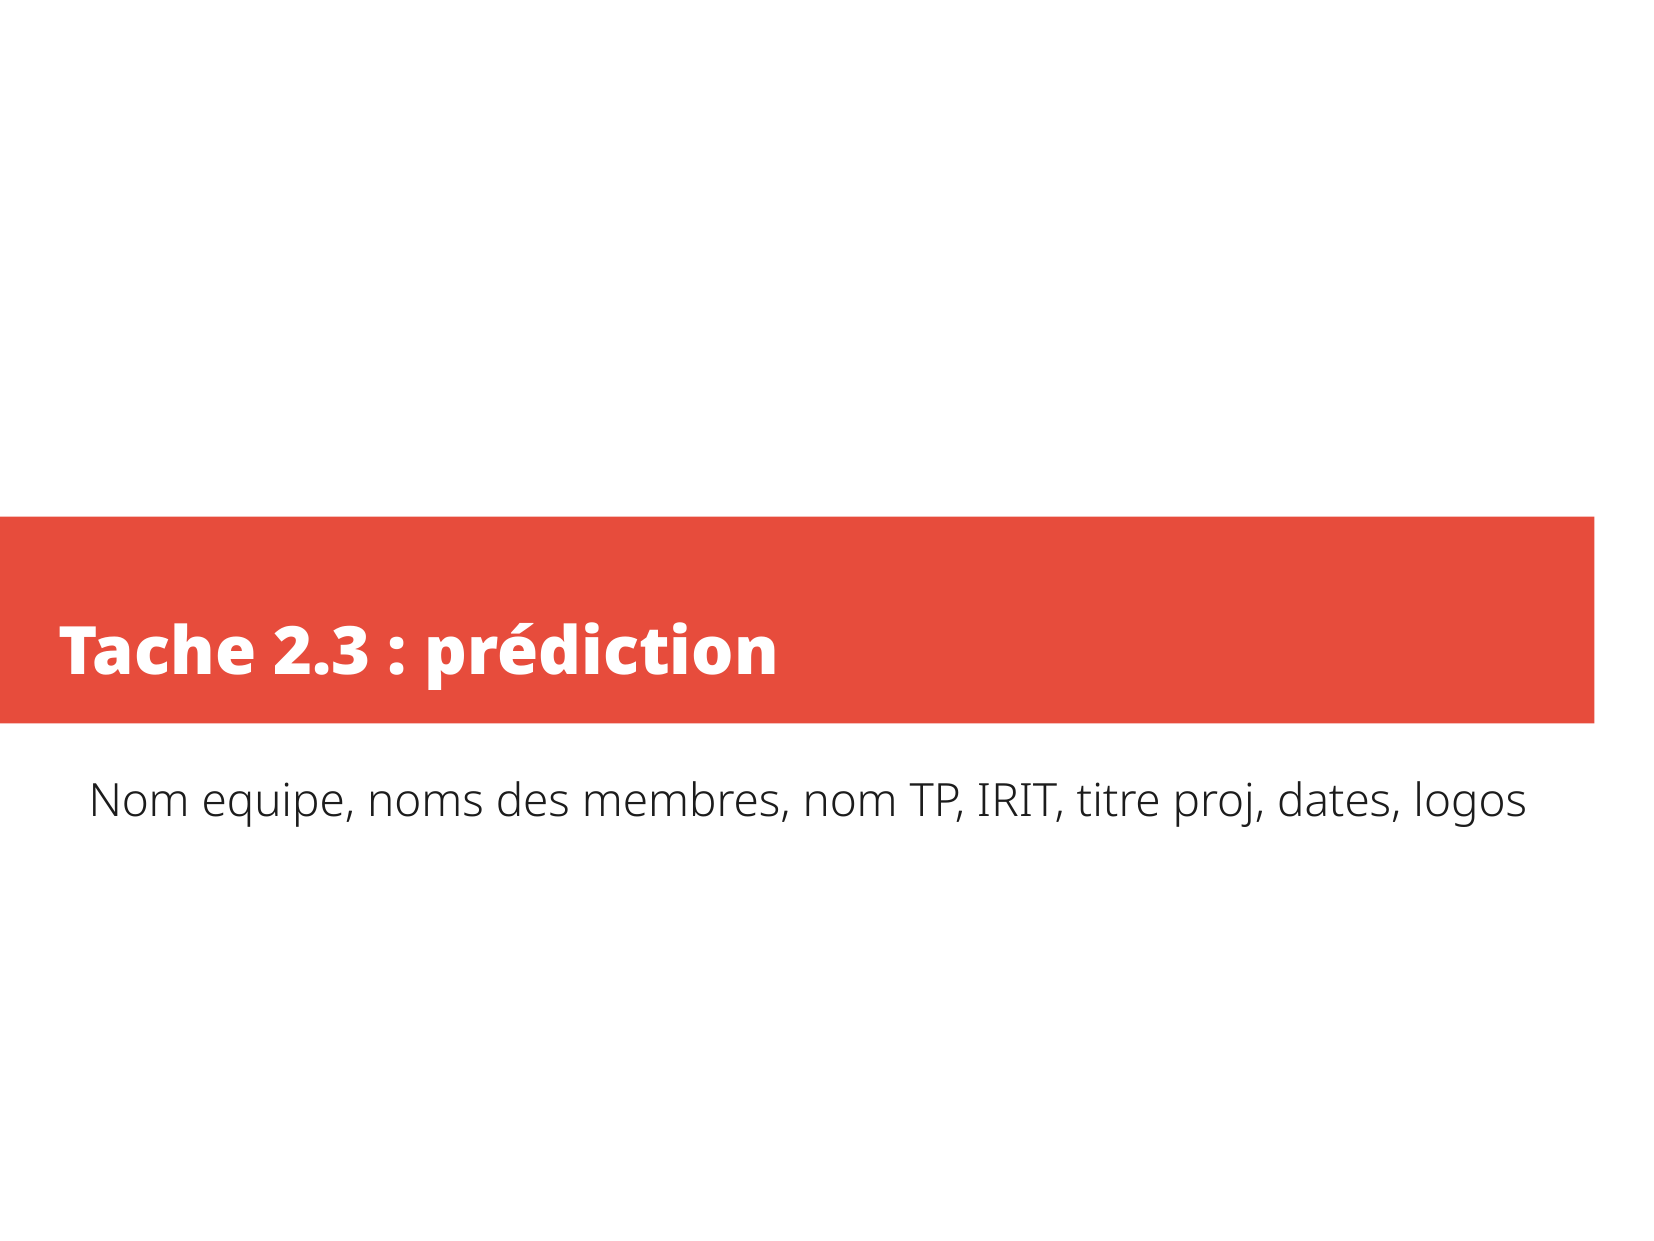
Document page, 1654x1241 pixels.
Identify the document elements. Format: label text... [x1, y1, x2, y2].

subtitle Nom equipe, noms des membres, nom TP, IRIT, titre proj, dates, logos [88, 767, 1595, 1182]
title Tache 2.3 : prédiction [59, 546, 1595, 694]
